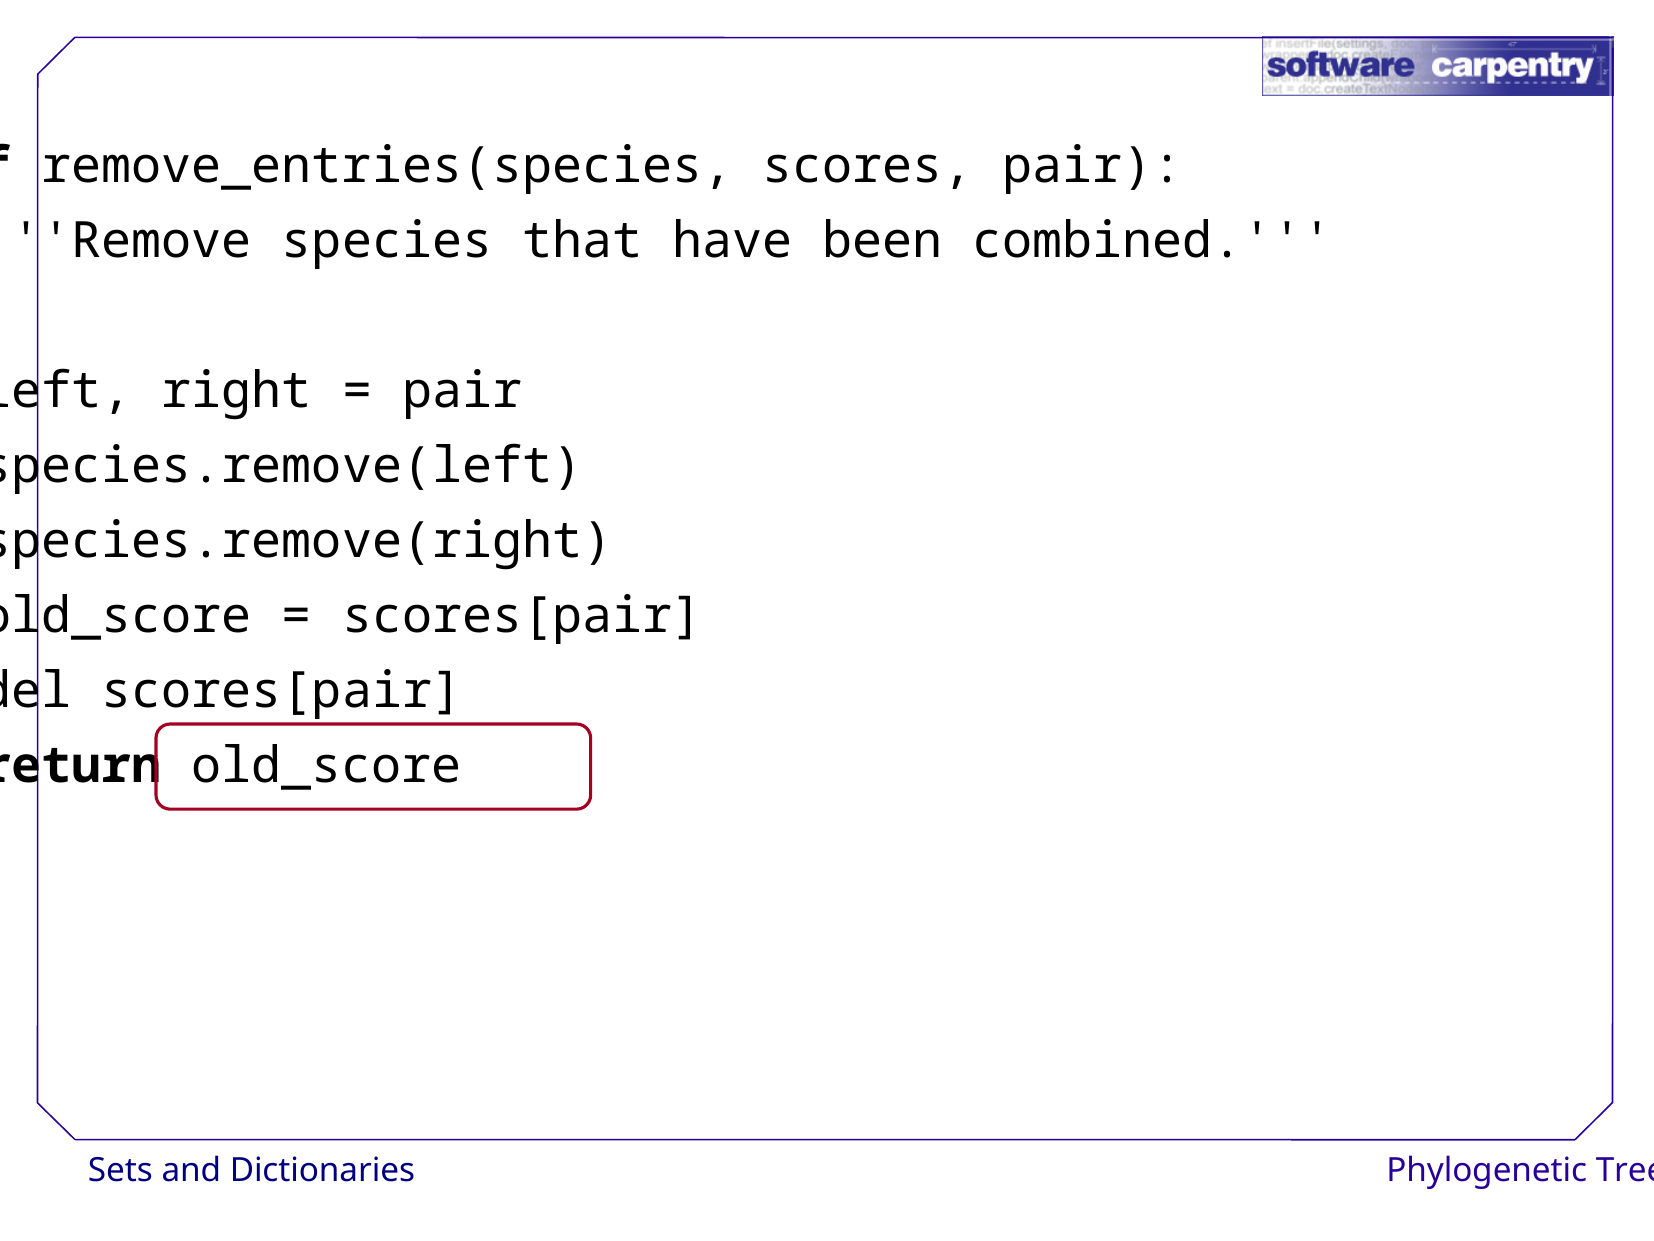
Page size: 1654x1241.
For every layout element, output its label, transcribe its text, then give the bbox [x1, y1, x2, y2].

picture [1262, 36, 1614, 96]
text_box def remove_entries(species, scores, pair): '''Remove species that have been combined.''' left, right = pair species.remove(left) species.remove(right) old_score = scores[pair] del scores[pair] return old_score [158, 726, 589, 801]
text_box def remove_entries(species, scores, pair): '''Remove species that have been combined.''' left, right = pair species.remove(left) species.remove(right) old_score = scores[pair] del scores[pair] return old_score [0, 109, 1497, 801]
